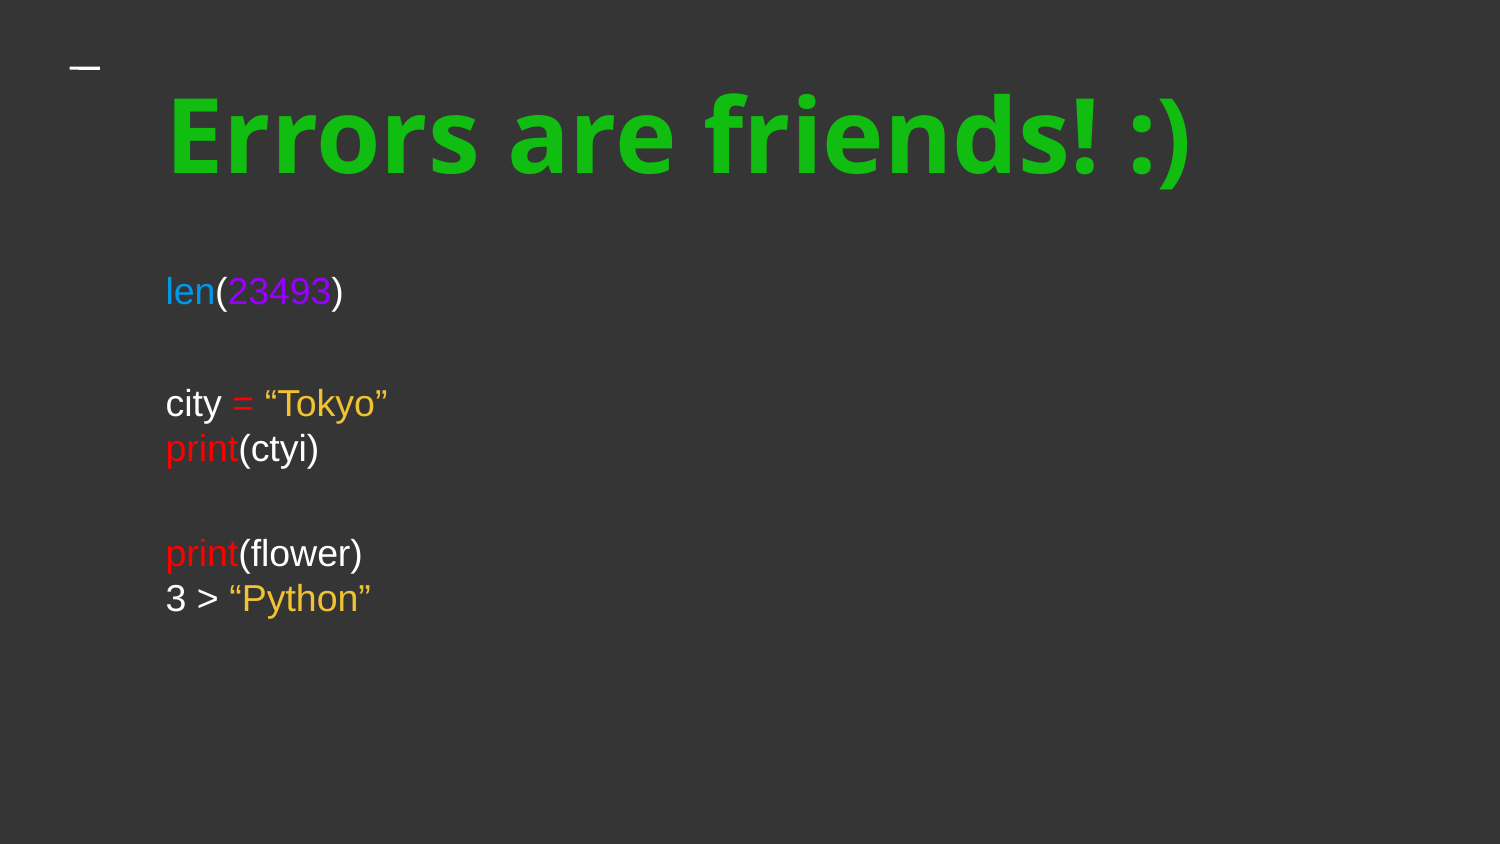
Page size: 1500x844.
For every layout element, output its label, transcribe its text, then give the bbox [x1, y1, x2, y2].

text_box len(23493) [150, 251, 1289, 323]
text_box city = “Tokyo” print(ctyi) [150, 364, 1289, 514]
text_box print(flower) 3 > “Python” [150, 514, 1289, 666]
title Errors are friends! :) [150, 54, 1339, 227]
